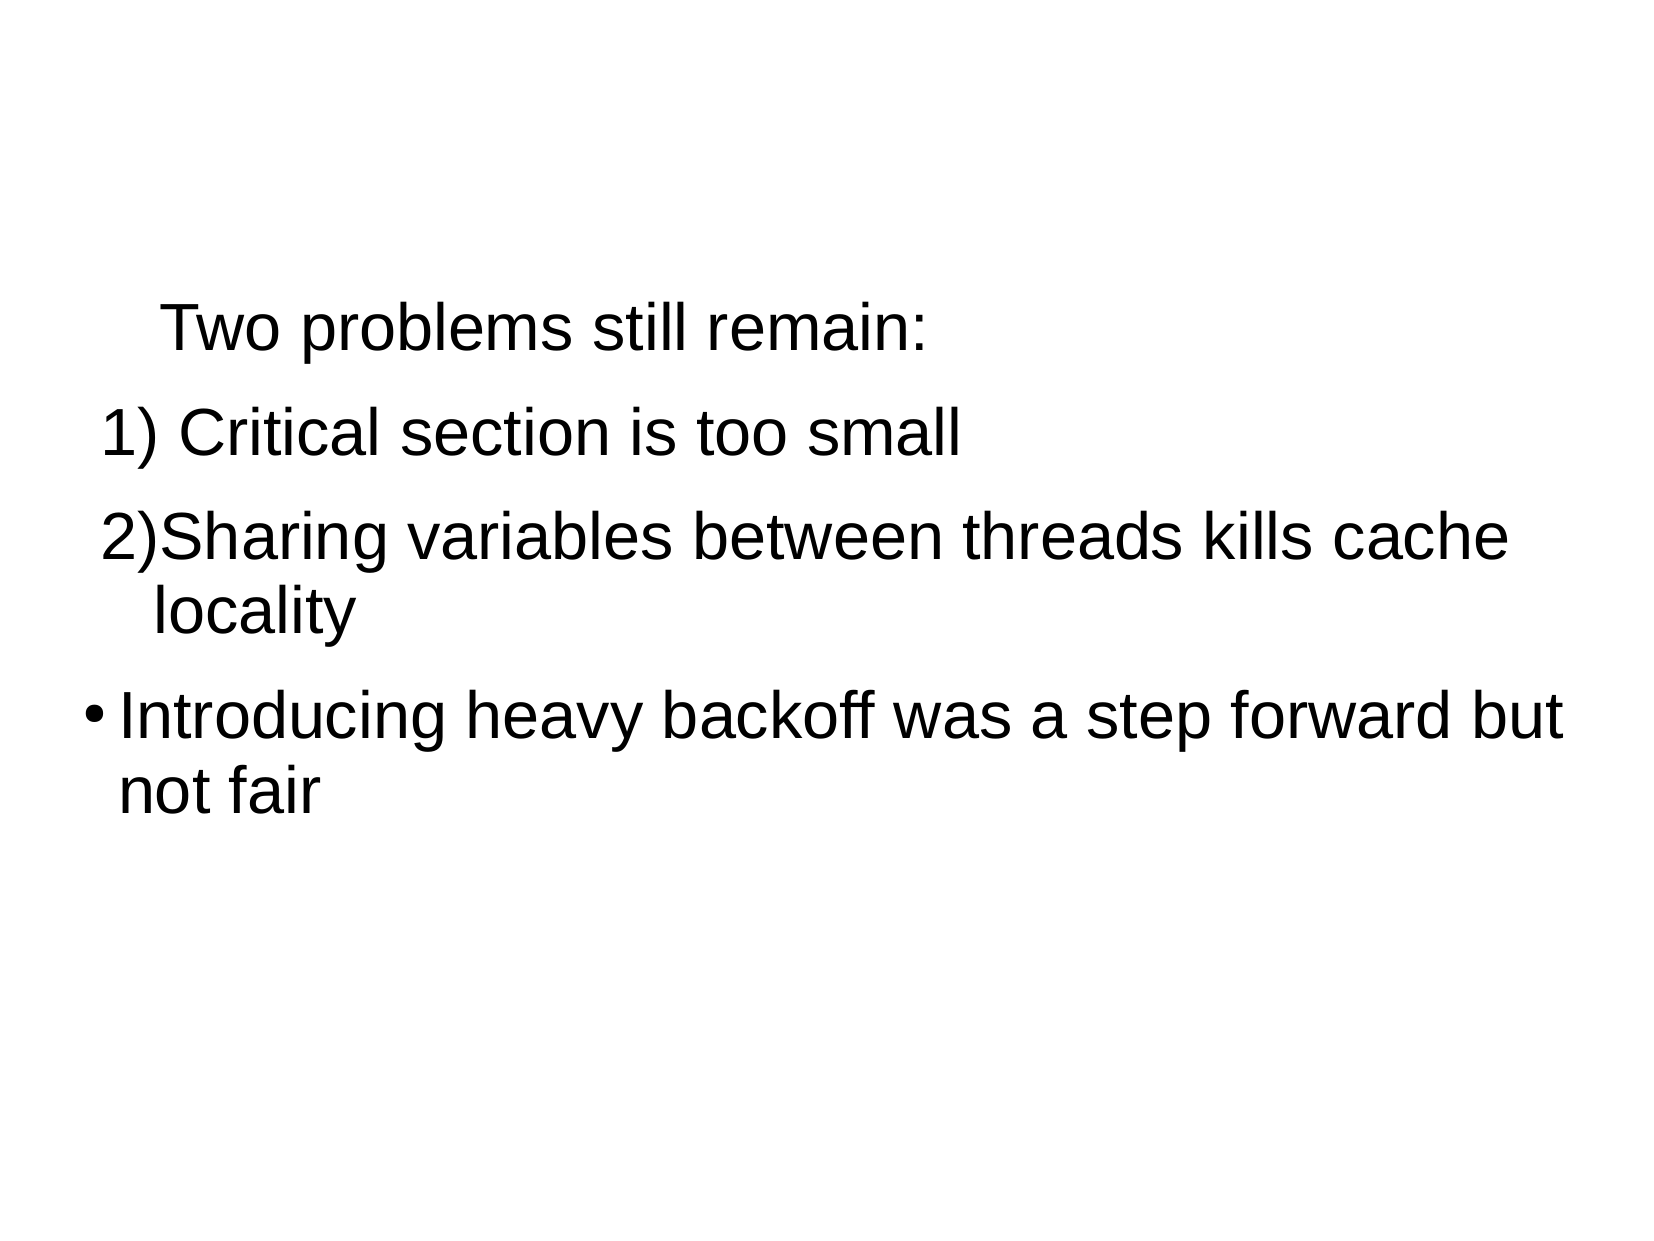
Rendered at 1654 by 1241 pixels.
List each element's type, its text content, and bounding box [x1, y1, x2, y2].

list Two problems still remain: Critical section is too small Sharing variables between threads kills cache locality Introducing heavy backoff was a step forward but not fair [82, 290, 1571, 1010]
